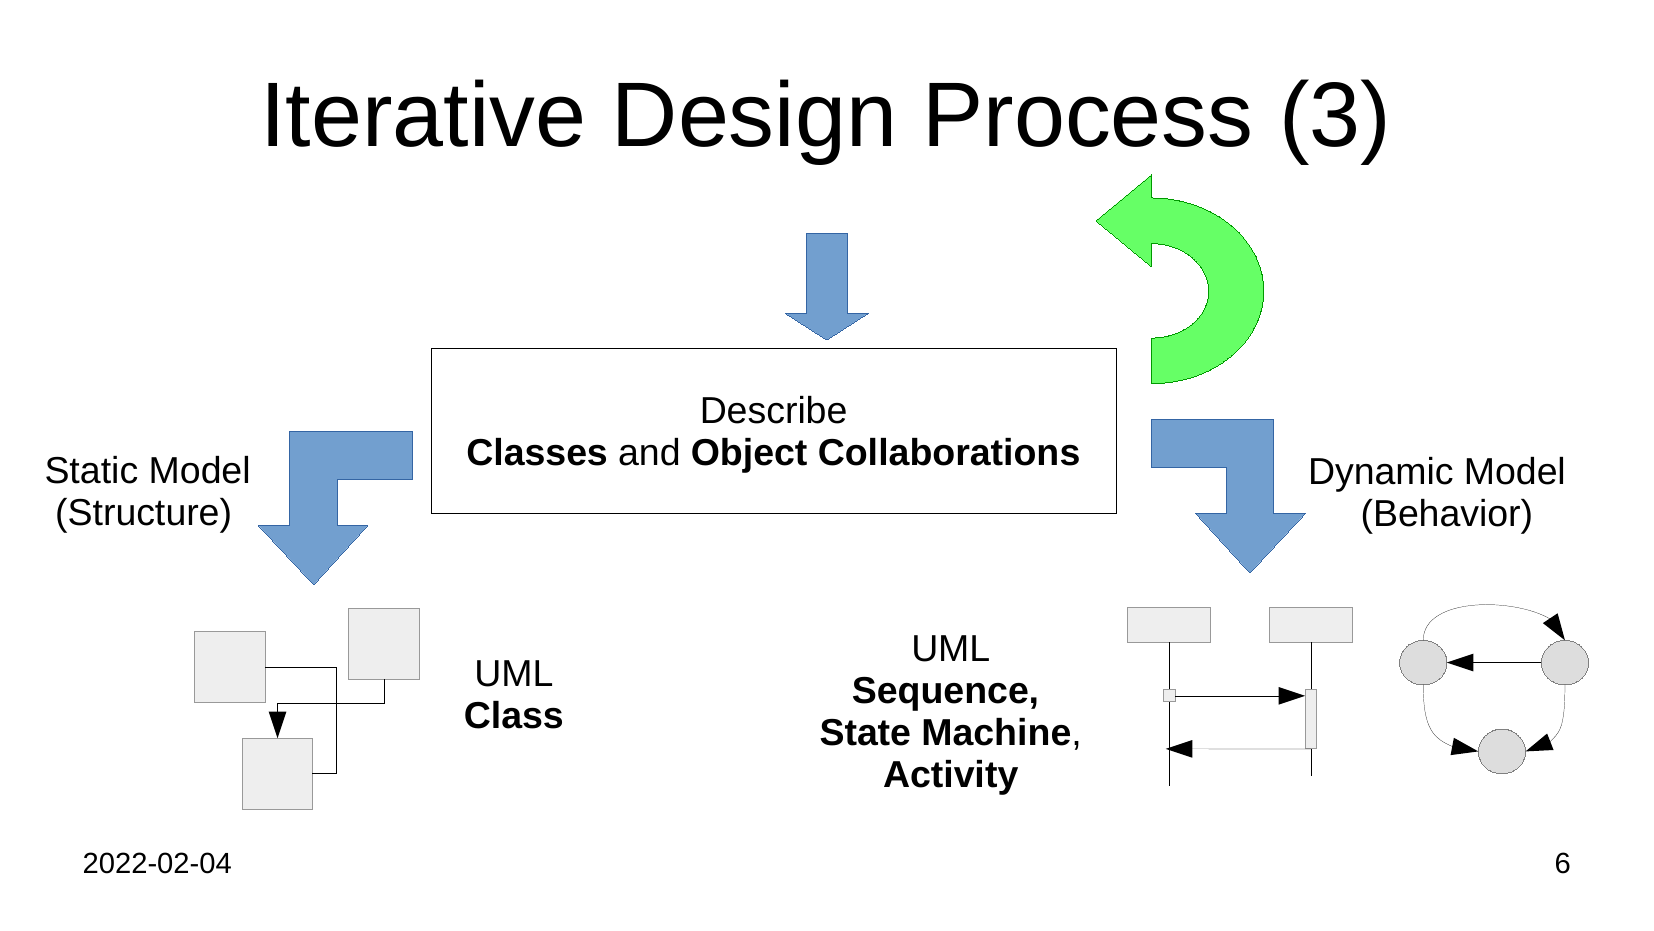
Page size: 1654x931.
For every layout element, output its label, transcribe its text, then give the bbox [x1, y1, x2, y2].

text_box [1127, 607, 1211, 643]
text_box [385, 608, 420, 645]
text_box [785, 233, 869, 340]
text_box [1096, 174, 1264, 384]
text_box UML Sequence, State Machine, Activity [773, 620, 1128, 809]
text_box [1269, 607, 1353, 643]
text_box [1478, 729, 1526, 774]
text_box [1305, 689, 1317, 749]
text_box Static Model (Structure) [29, 442, 271, 541]
text_box [1541, 640, 1589, 685]
title Iterative Design Process (3) [82, 37, 1571, 193]
text_box [1399, 640, 1447, 685]
text_box Dynamic Model (Behavior) [1293, 442, 1605, 542]
text_box Describe Classes and Object Collaborations [431, 348, 1117, 514]
text_box [1151, 419, 1293, 573]
text_box [194, 631, 266, 703]
text_box UML Class [366, 645, 662, 745]
text_box [1163, 689, 1176, 702]
text_box [242, 738, 313, 810]
text_box [348, 608, 384, 680]
text_box [271, 431, 413, 585]
